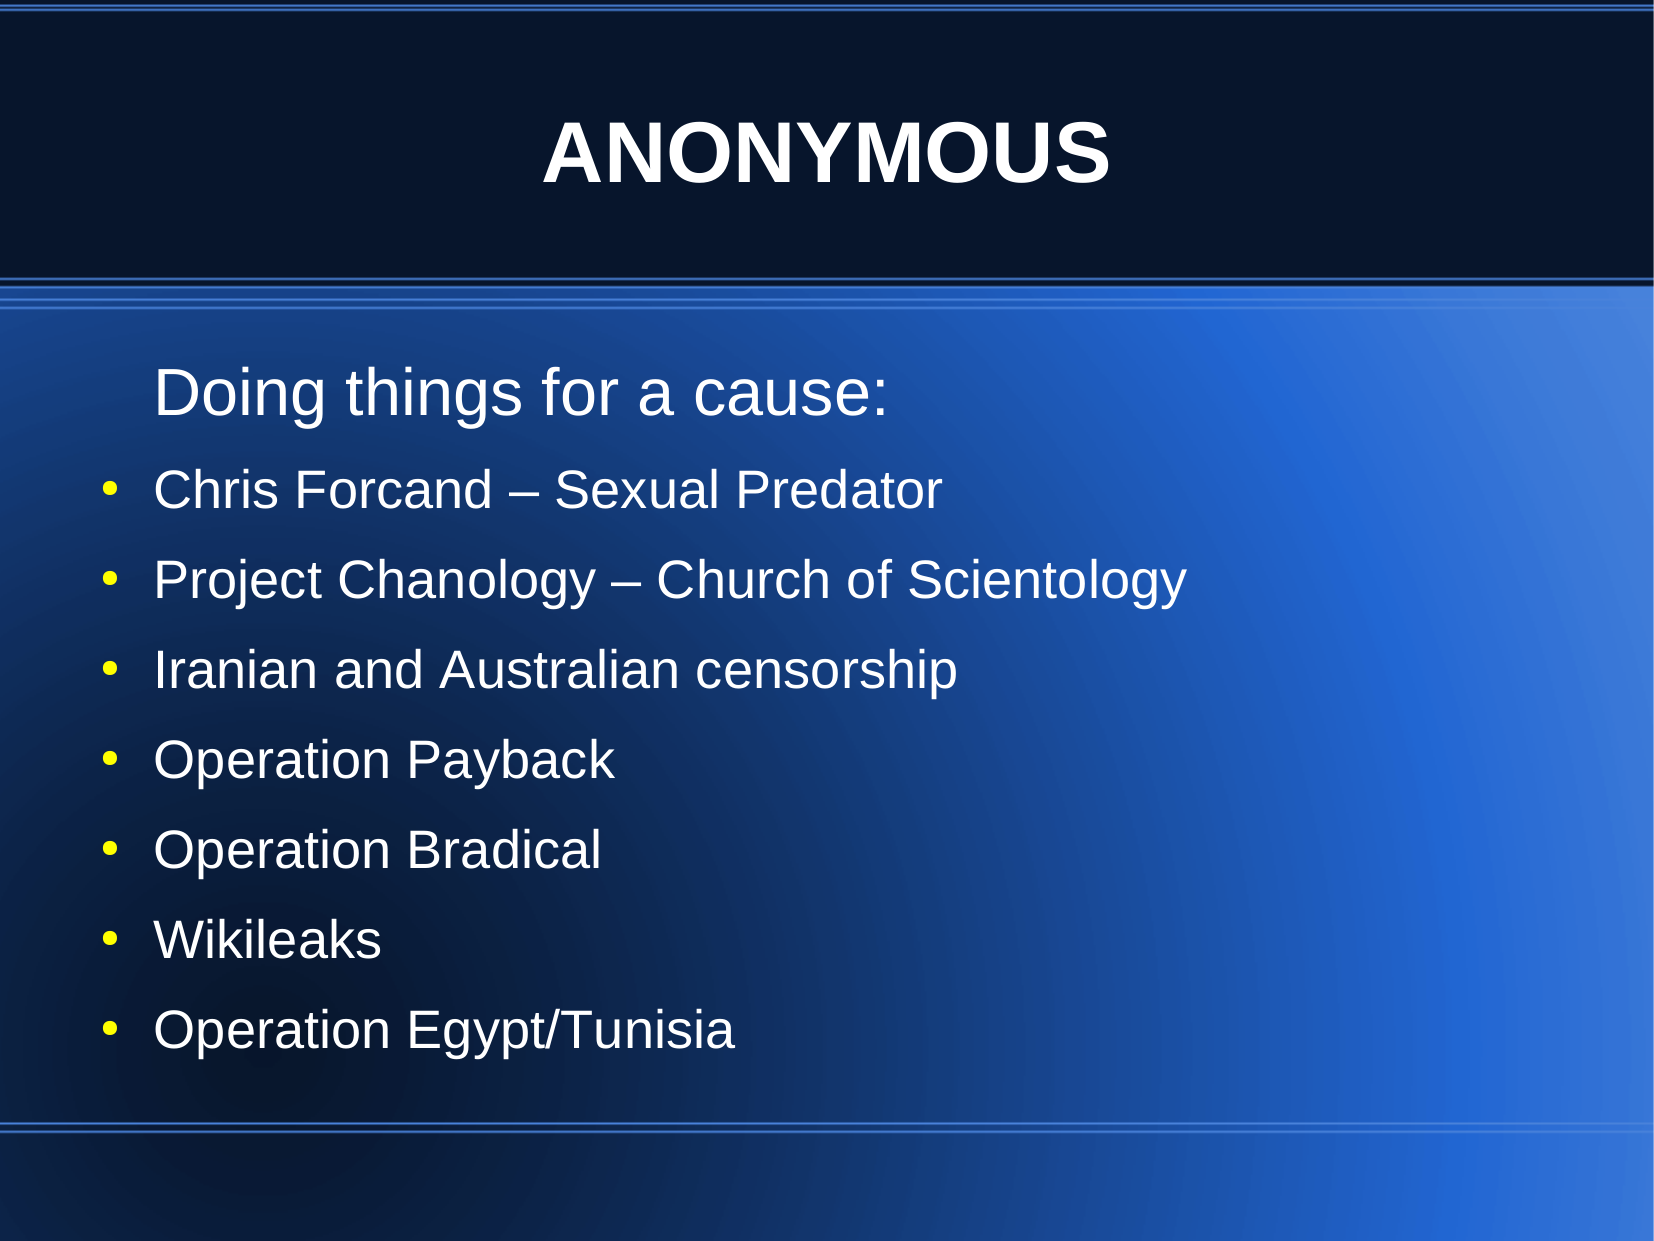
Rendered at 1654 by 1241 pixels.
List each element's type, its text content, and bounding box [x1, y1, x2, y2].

picture [0, 0, 1654, 1241]
list Doing things for a cause: Chris Forcand – Sexual Predator Project Chanology – Church of Scientology Iranian and Australian censorship Operation Payback Operation Bradical Wikileaks Operation Egypt/Tunisia [82, 355, 1571, 1061]
title ANONYMOUS [82, 49, 1571, 257]
